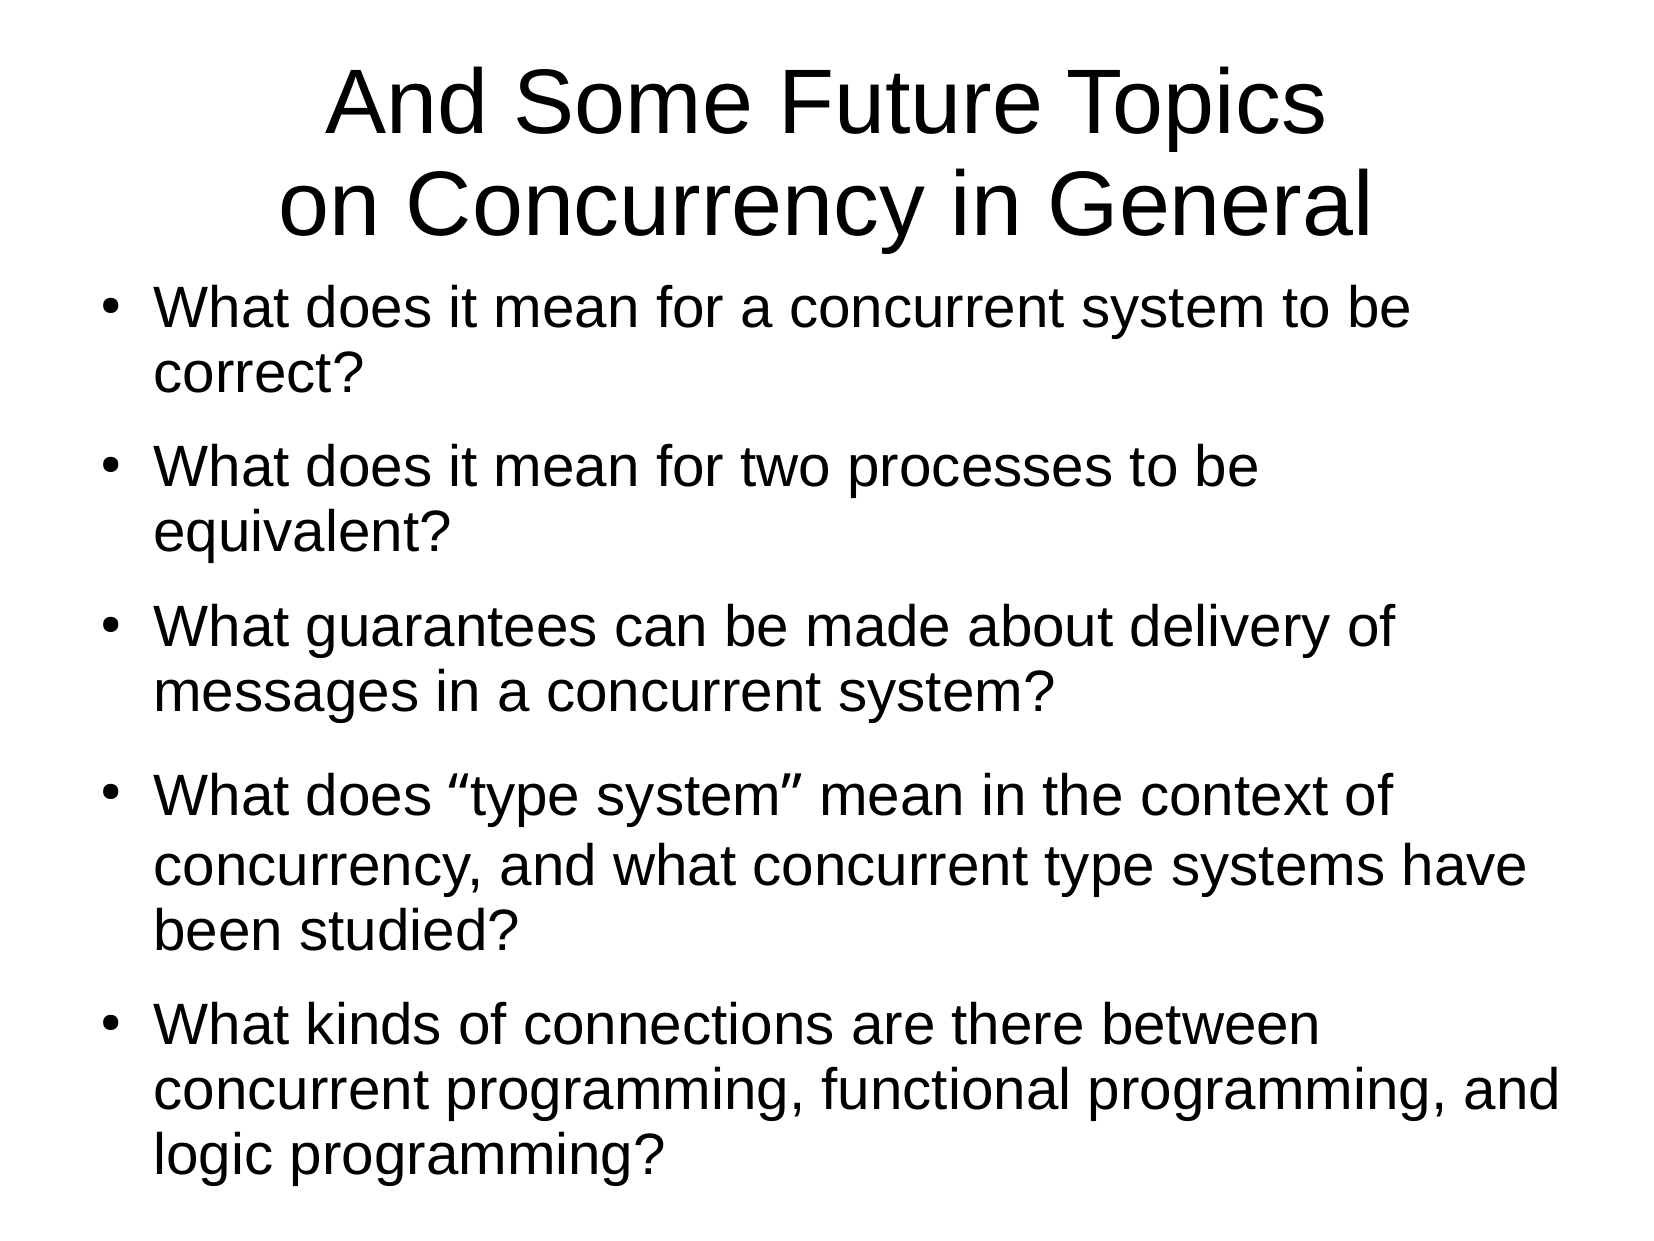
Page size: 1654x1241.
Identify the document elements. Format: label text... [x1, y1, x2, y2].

title And Some Future Topics on Concurrency in General [82, 49, 1571, 257]
list What does it mean for a concurrent system to be correct? What does it mean for two processes to be equivalent? What guarantees can be made about delivery of messages in a concurrent system? What does “type system” mean in the context of concurrency, and what concurrent type systems have been studied? What kinds of connections are there between concurrent programming, functional programming, and logic programming? [82, 274, 1571, 1177]
